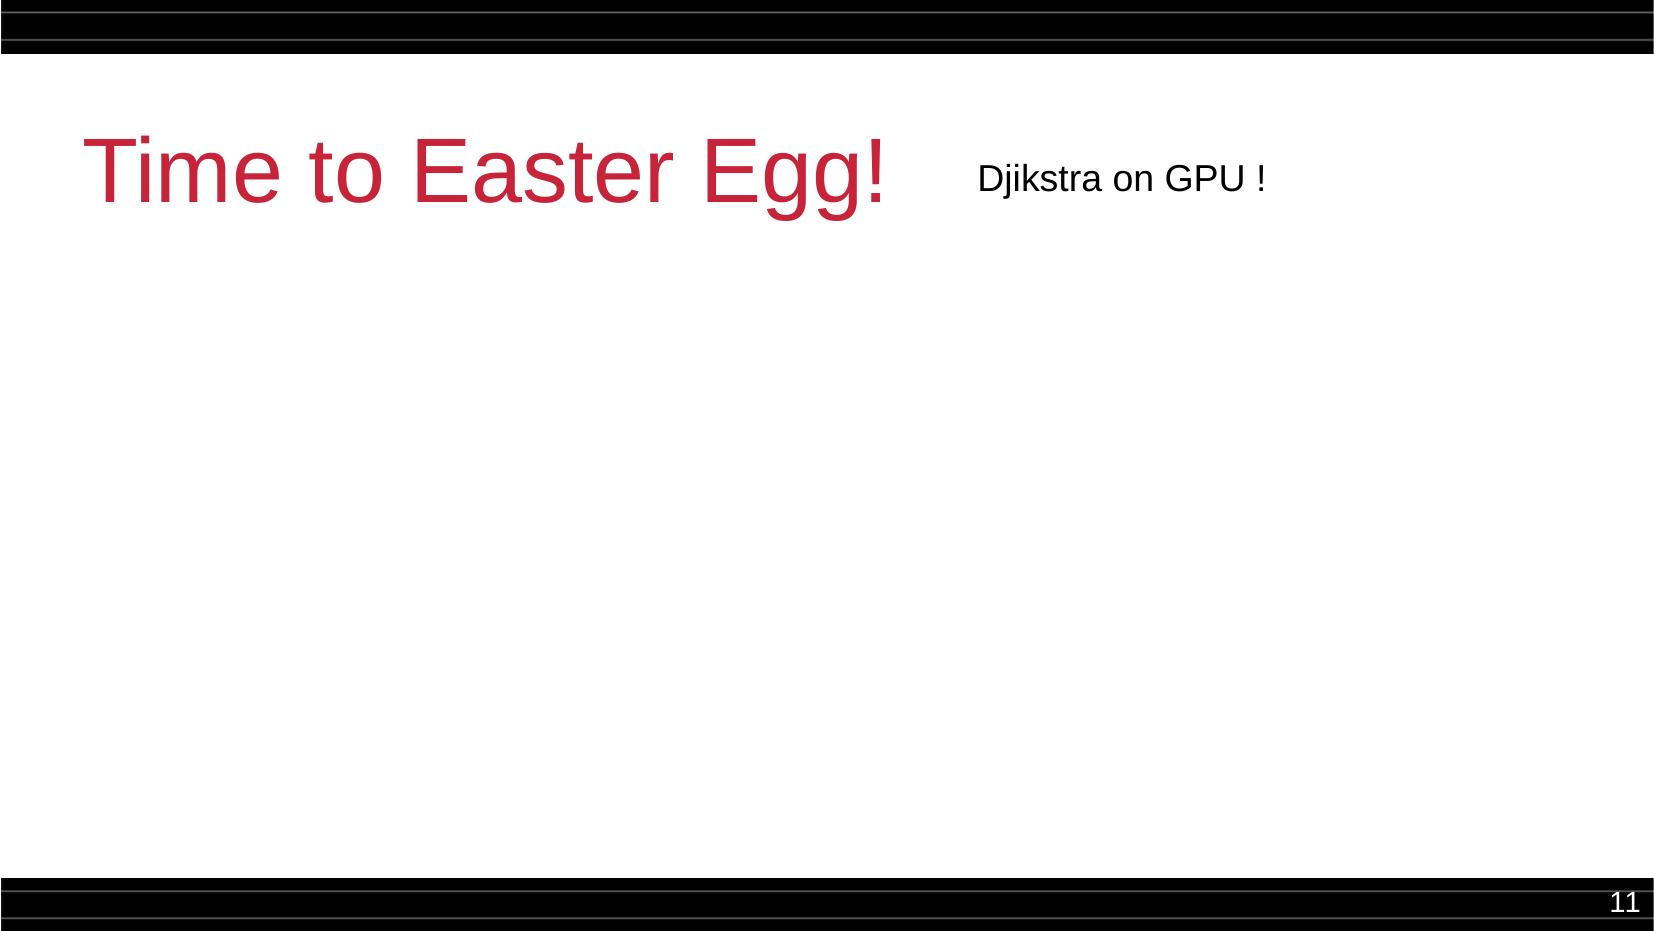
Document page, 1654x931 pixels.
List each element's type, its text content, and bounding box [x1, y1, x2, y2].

picture [1, 0, 1654, 54]
title Time to Easter Egg! [82, 92, 1571, 249]
picture [1, 878, 1654, 931]
text_box Djikstra on GPU ! [962, 150, 1282, 207]
